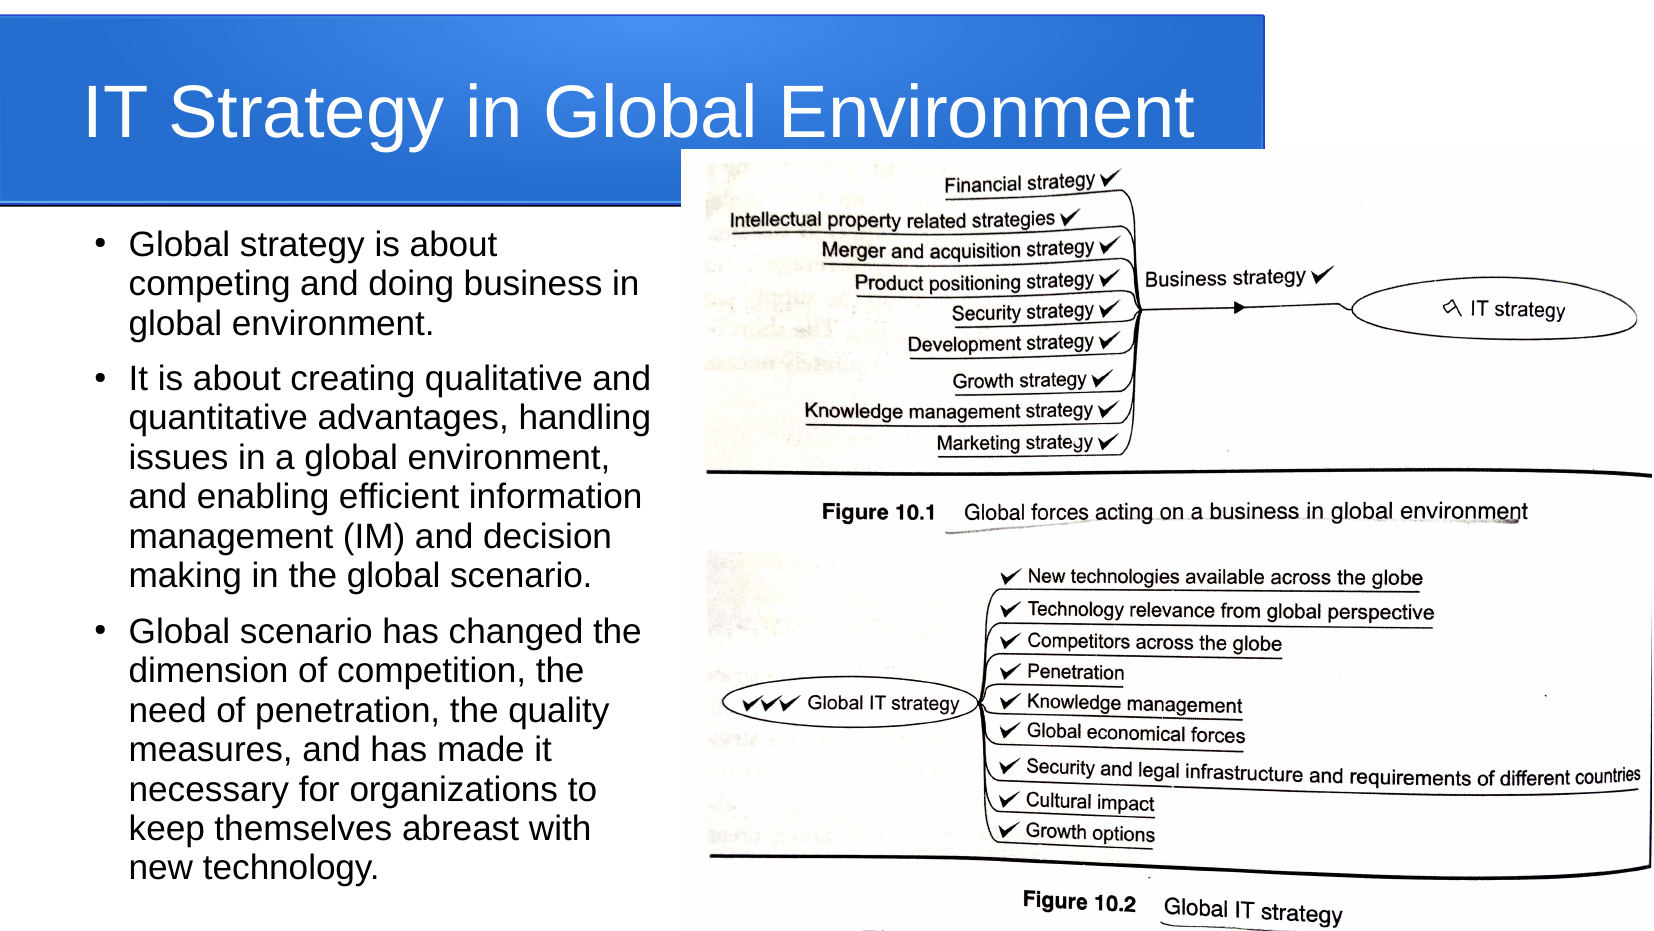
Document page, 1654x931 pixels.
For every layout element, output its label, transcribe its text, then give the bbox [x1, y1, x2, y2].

list Global strategy is about competing and doing business in global environment. It is about creating qualitative and quantitative advantages, handling issues in a global environment, and enabling efficient information management (IM) and decision making in the global scenario. Global scenario has changed the dimension of competition, the need of penetration, the quality measures, and has made it necessary for organizations to keep themselves abreast with new technology. [82, 224, 661, 916]
picture [681, 150, 1652, 931]
title IT Strategy in Global Environment [82, 35, 1235, 189]
